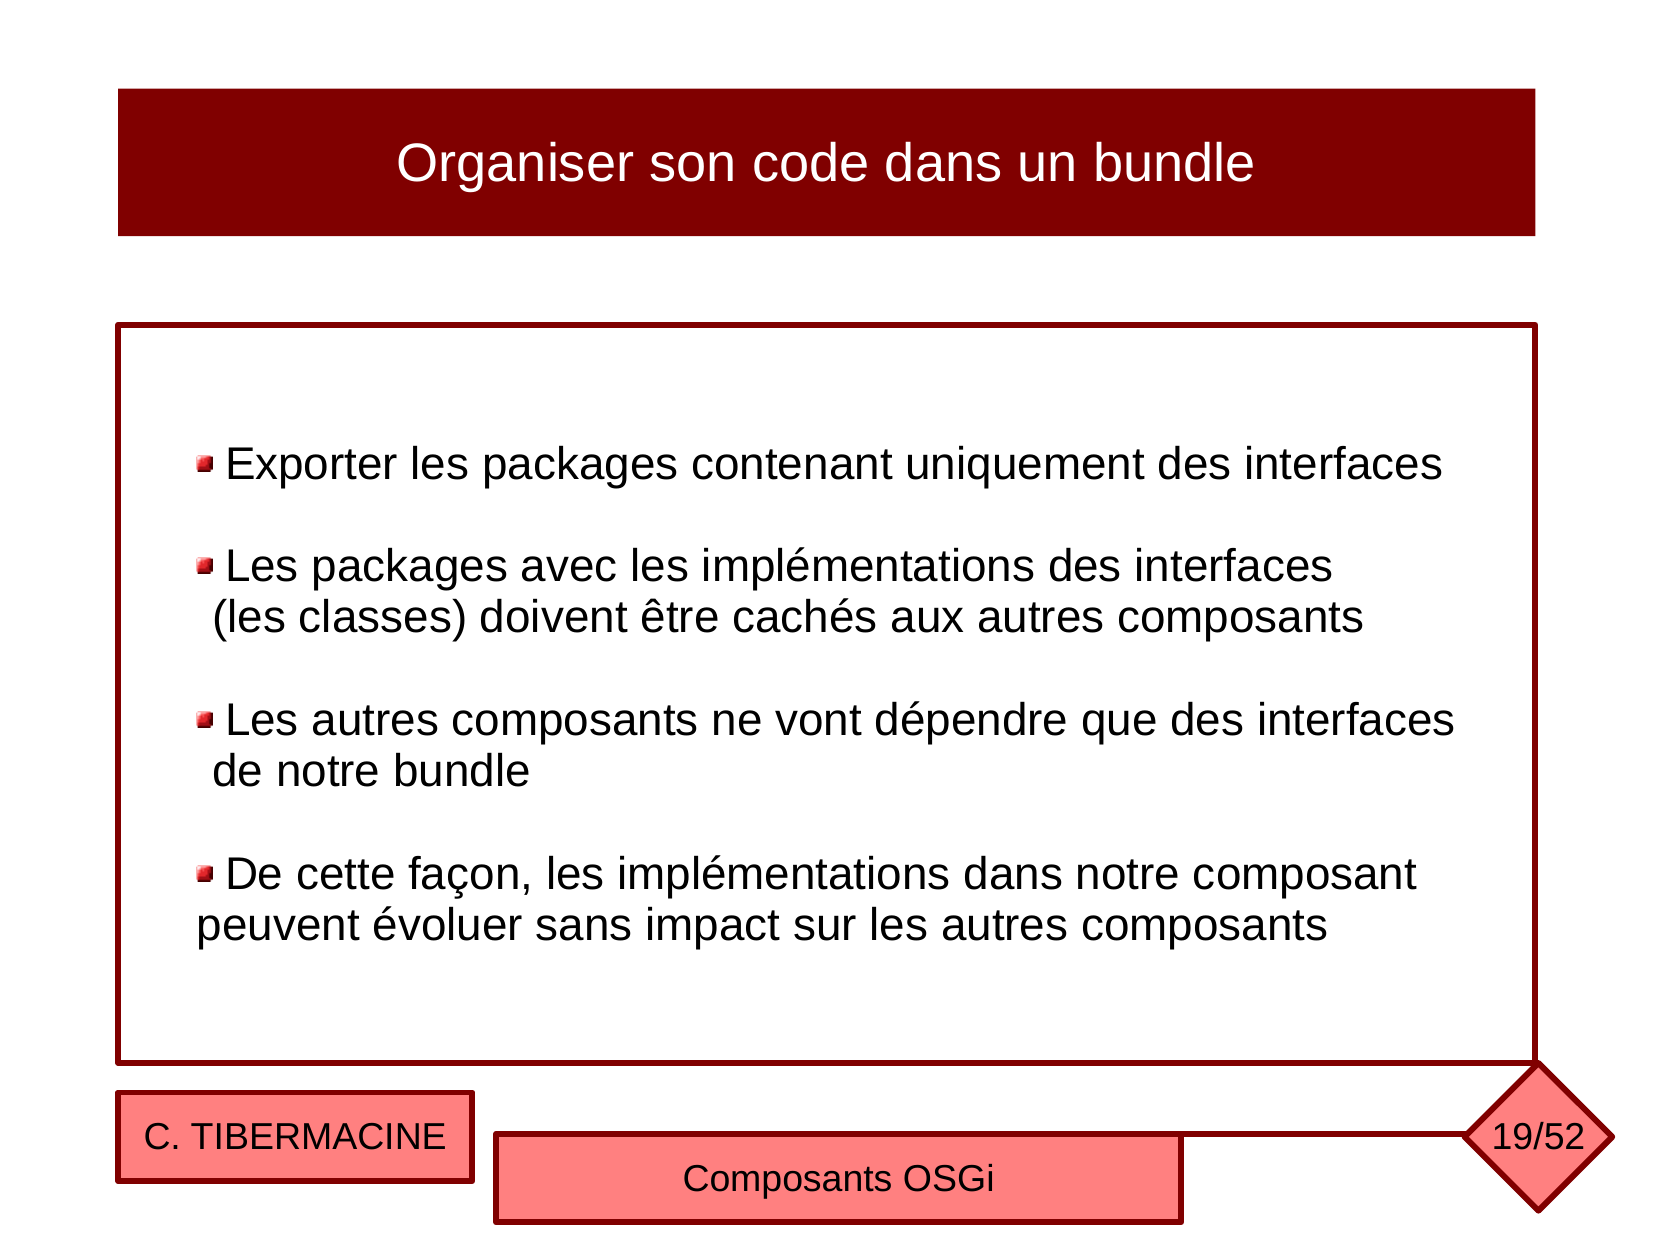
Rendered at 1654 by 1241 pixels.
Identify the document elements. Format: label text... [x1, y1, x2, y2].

picture [196, 455, 213, 472]
text_box Exporter les packages contenant uniquement des interfaces Les packages avec les implémentations des interfaces (les classes) doivent être cachés aux autres composants Les autres composants ne vont dépendre que des interfaces de notre bundle De cette façon, les implémentations dans notre composant peuvent évoluer sans impact sur les autres composants [118, 324, 1536, 1063]
text_box C. TIBERMACINE [118, 1092, 473, 1182]
text_box [1494, 1062, 1583, 1107]
picture [196, 711, 213, 728]
text_box Organiser son code dans un bundle [118, 88, 1536, 237]
text_box Composants OSGi [496, 1133, 1182, 1223]
picture [196, 557, 213, 574]
text_box [1464, 1125, 1476, 1149]
picture [196, 865, 213, 882]
text_box [1601, 1125, 1613, 1149]
text_box <numéro>/52 [1476, 1107, 1601, 1207]
